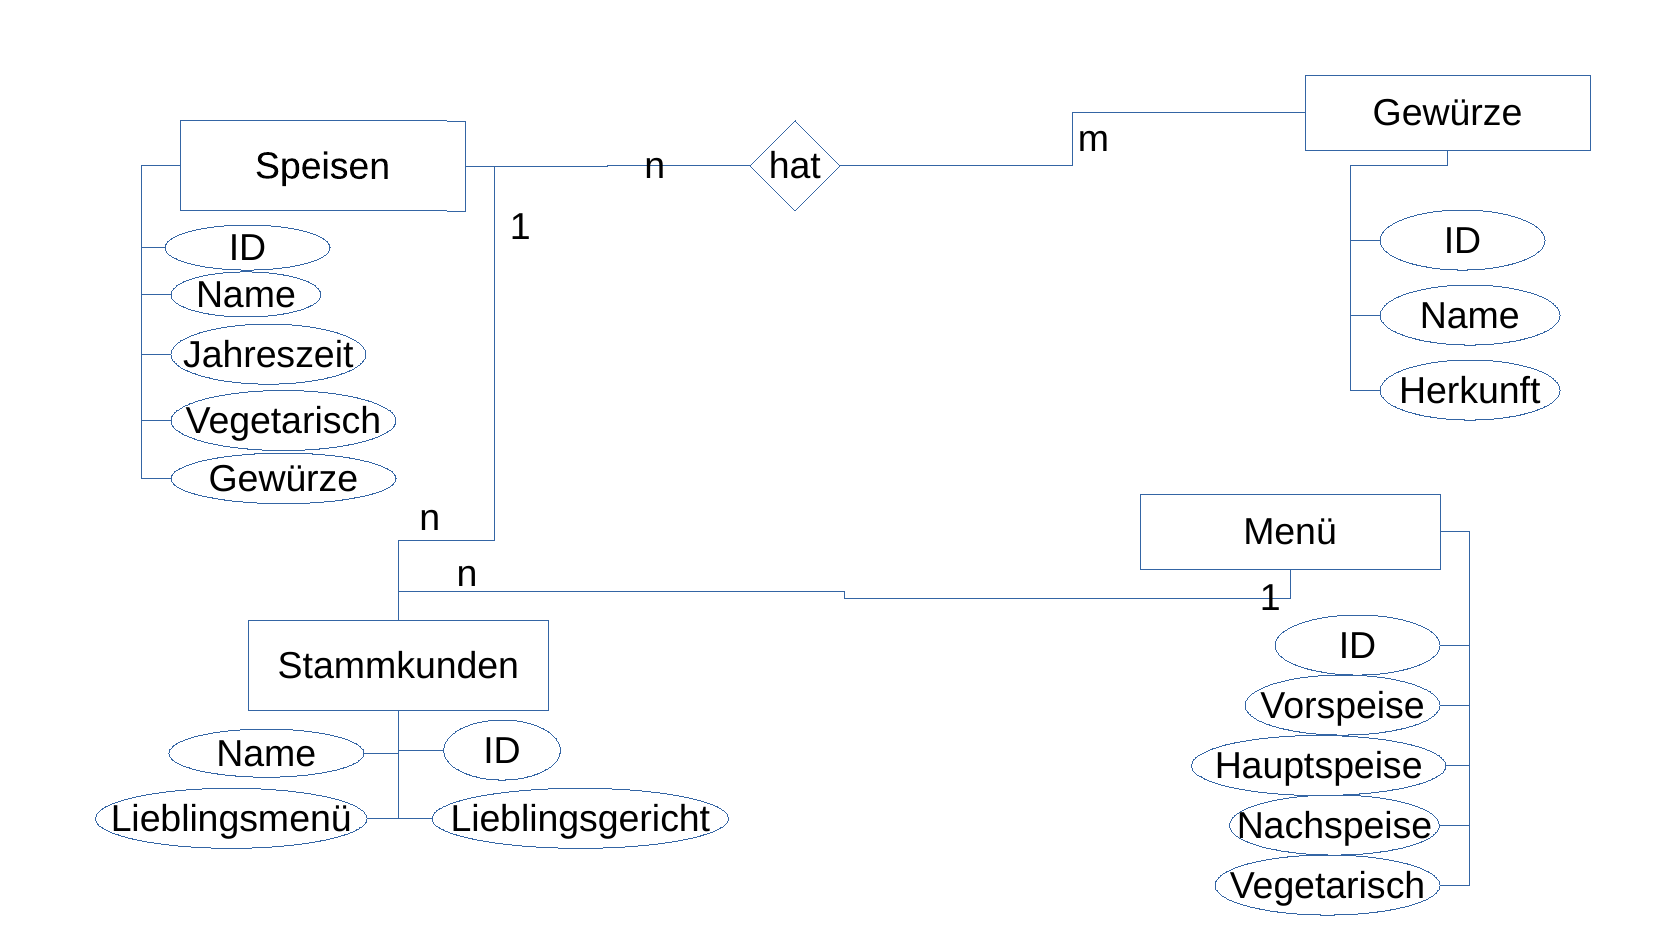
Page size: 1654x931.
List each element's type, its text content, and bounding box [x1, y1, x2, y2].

text_box Gewürze [171, 453, 397, 504]
text_box Menü [1140, 494, 1441, 570]
text_box Jahreszeit [170, 324, 366, 385]
text_box Speisen [180, 120, 466, 212]
text_box n [404, 488, 540, 546]
text_box Vegetarisch [1215, 855, 1441, 916]
text_box hat [750, 120, 840, 211]
text_box ID [1275, 616, 1441, 675]
text_box n [441, 545, 577, 603]
text_box ID [165, 225, 331, 271]
text_box ID [1380, 210, 1546, 271]
text_box Vegetarisch [171, 390, 396, 451]
text_box Lieblingsmenü [95, 788, 368, 849]
text_box Name [1380, 285, 1561, 346]
text_box Name [171, 271, 321, 317]
text_box Gewürze [1305, 75, 1591, 151]
text_box 1 [1245, 569, 1381, 626]
text_box 1 [495, 198, 631, 256]
text_box Stammkunden [248, 620, 549, 711]
text_box Vorspeise [1245, 675, 1441, 736]
text_box Hauptspeise [1191, 735, 1446, 796]
text_box Lieblingsgericht [432, 788, 729, 849]
text_box Herkunft [1380, 360, 1561, 421]
text_box Nachspeise [1229, 795, 1440, 856]
text_box Name [168, 729, 364, 778]
text_box ID [443, 720, 561, 781]
